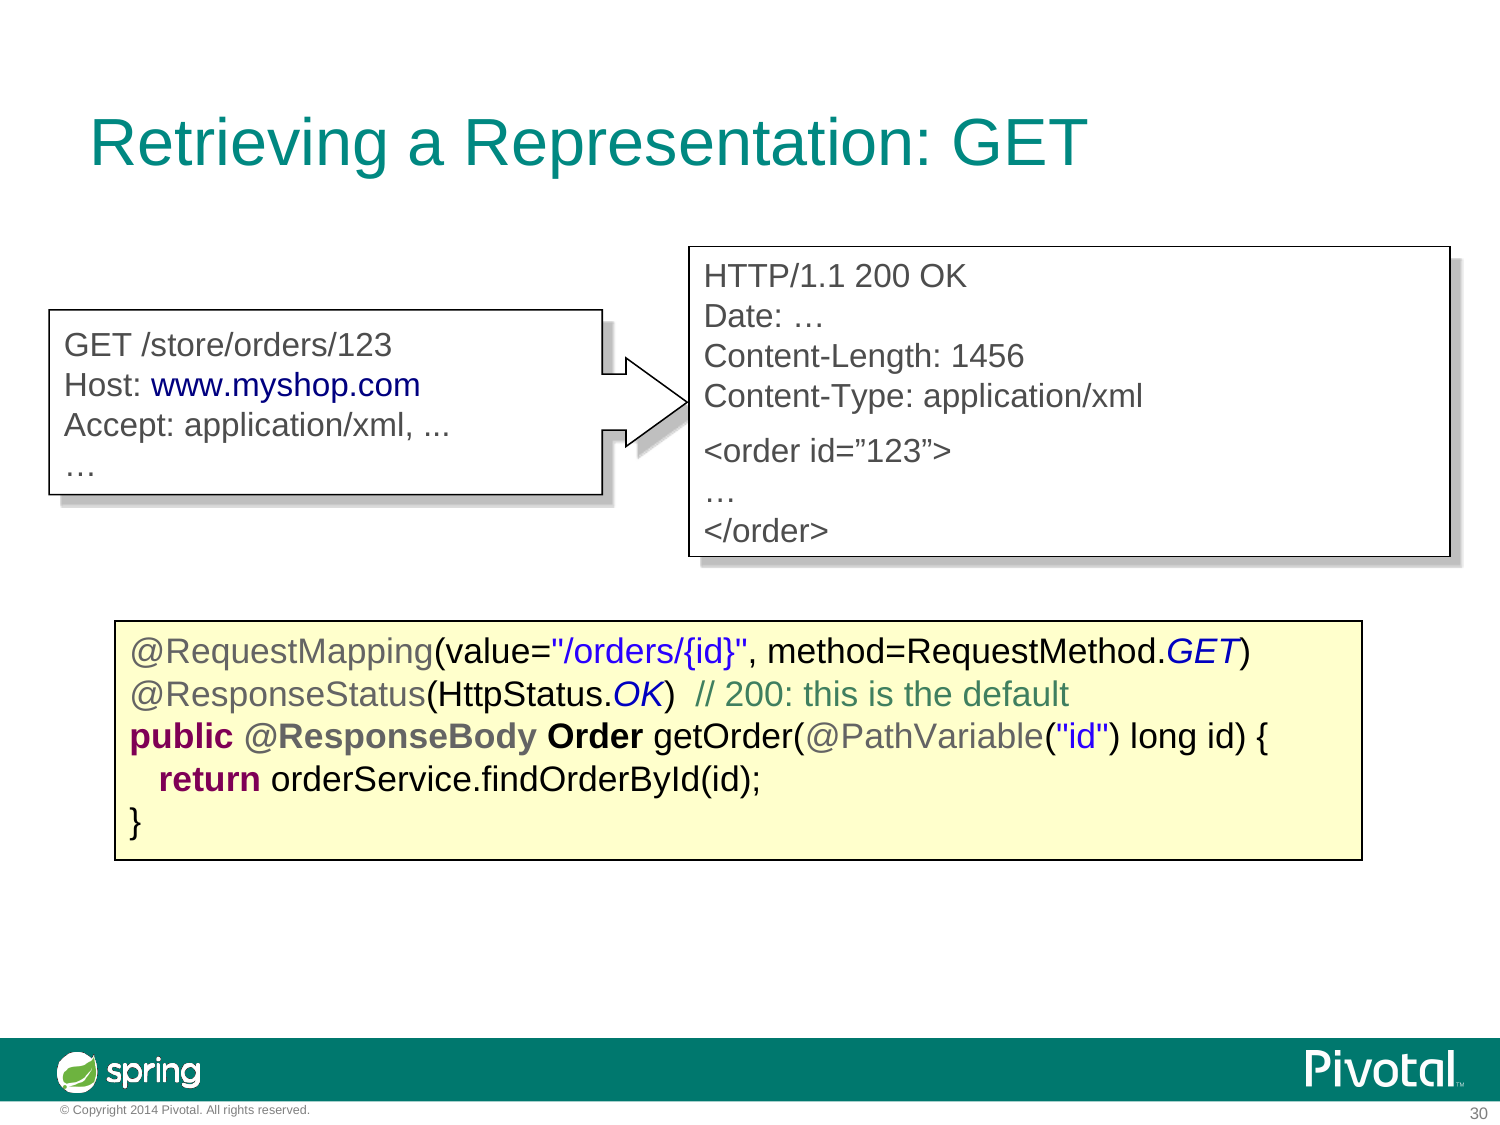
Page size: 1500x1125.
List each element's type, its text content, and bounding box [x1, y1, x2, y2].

text_box HTTP/1.1 200 OK Date: … Content-Length: 1456 Content-Type: application/xml <order id=”123”> … </order> [688, 246, 1450, 557]
picture [32, 1041, 210, 1103]
picture [1306, 1050, 1464, 1087]
text_box GET /store/orders/123 Host: www.myshop.com Accept: application/xml, ... … [49, 309, 688, 495]
text_box @RequestMapping(value="/orders/{id}", method=RequestMethod.GET) @ResponseStatus(HttpStatus.OK) // 200: this is the default public @ResponseBody Order getOrder(@PathVariable("id") long id) { return orderService.findOrderById(id); } [114, 620, 1363, 860]
title Retrieving a Representation: GET [75, 45, 1426, 233]
